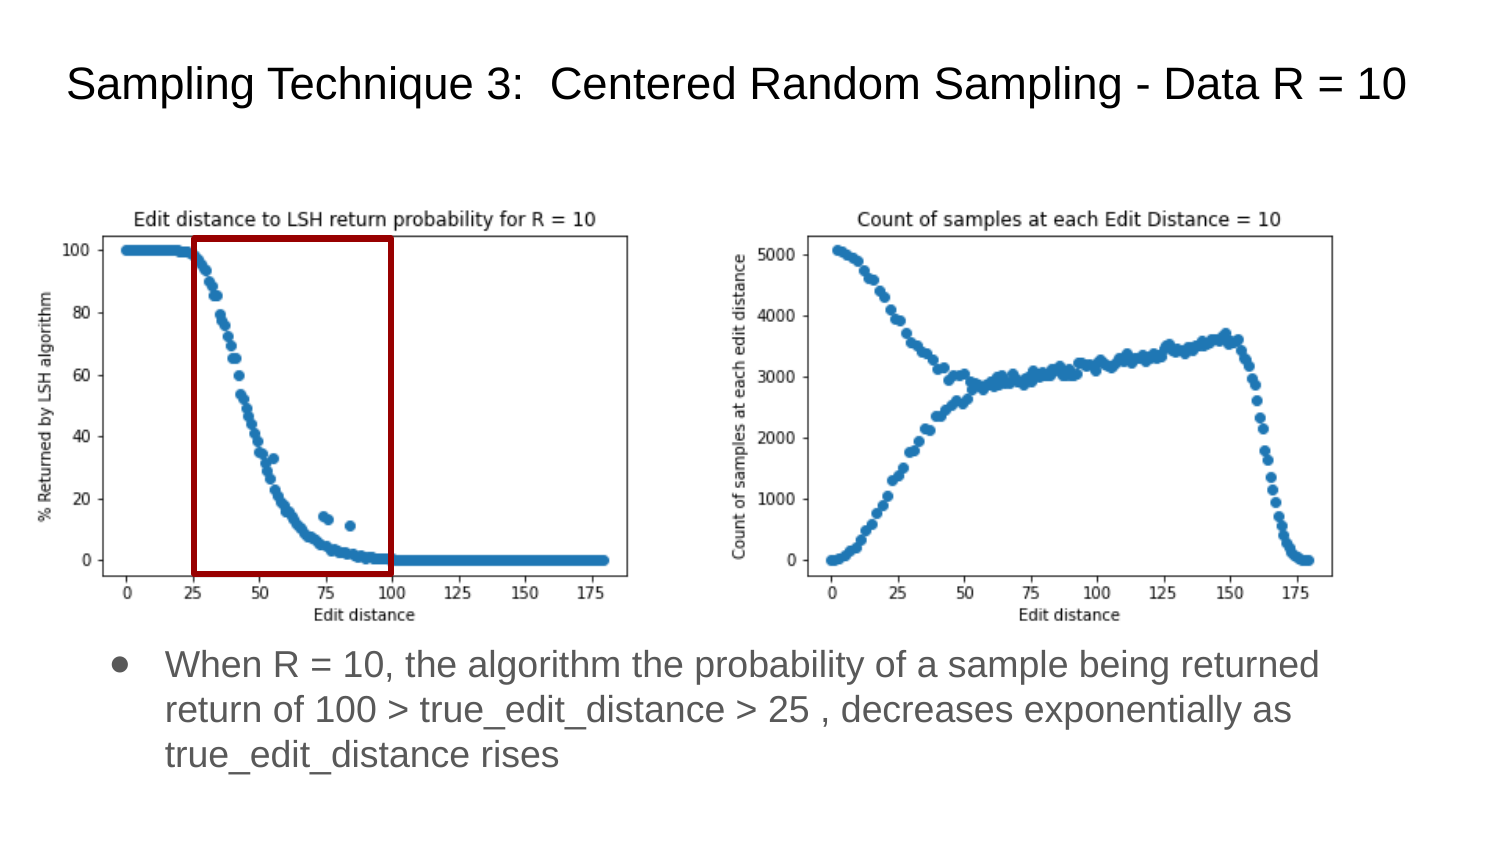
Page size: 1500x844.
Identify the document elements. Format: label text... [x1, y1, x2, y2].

title Sampling Technique 3: Centered Random Sampling - Data R = 10 [51, 39, 1449, 134]
text_box When R = 10, the algorithm the probability of a sample being returned return of 100 > true_edit_distance > 25 , decreases exponentially as true_edit_distance rises [74, 625, 1356, 801]
picture [723, 181, 1399, 632]
picture [18, 181, 694, 632]
